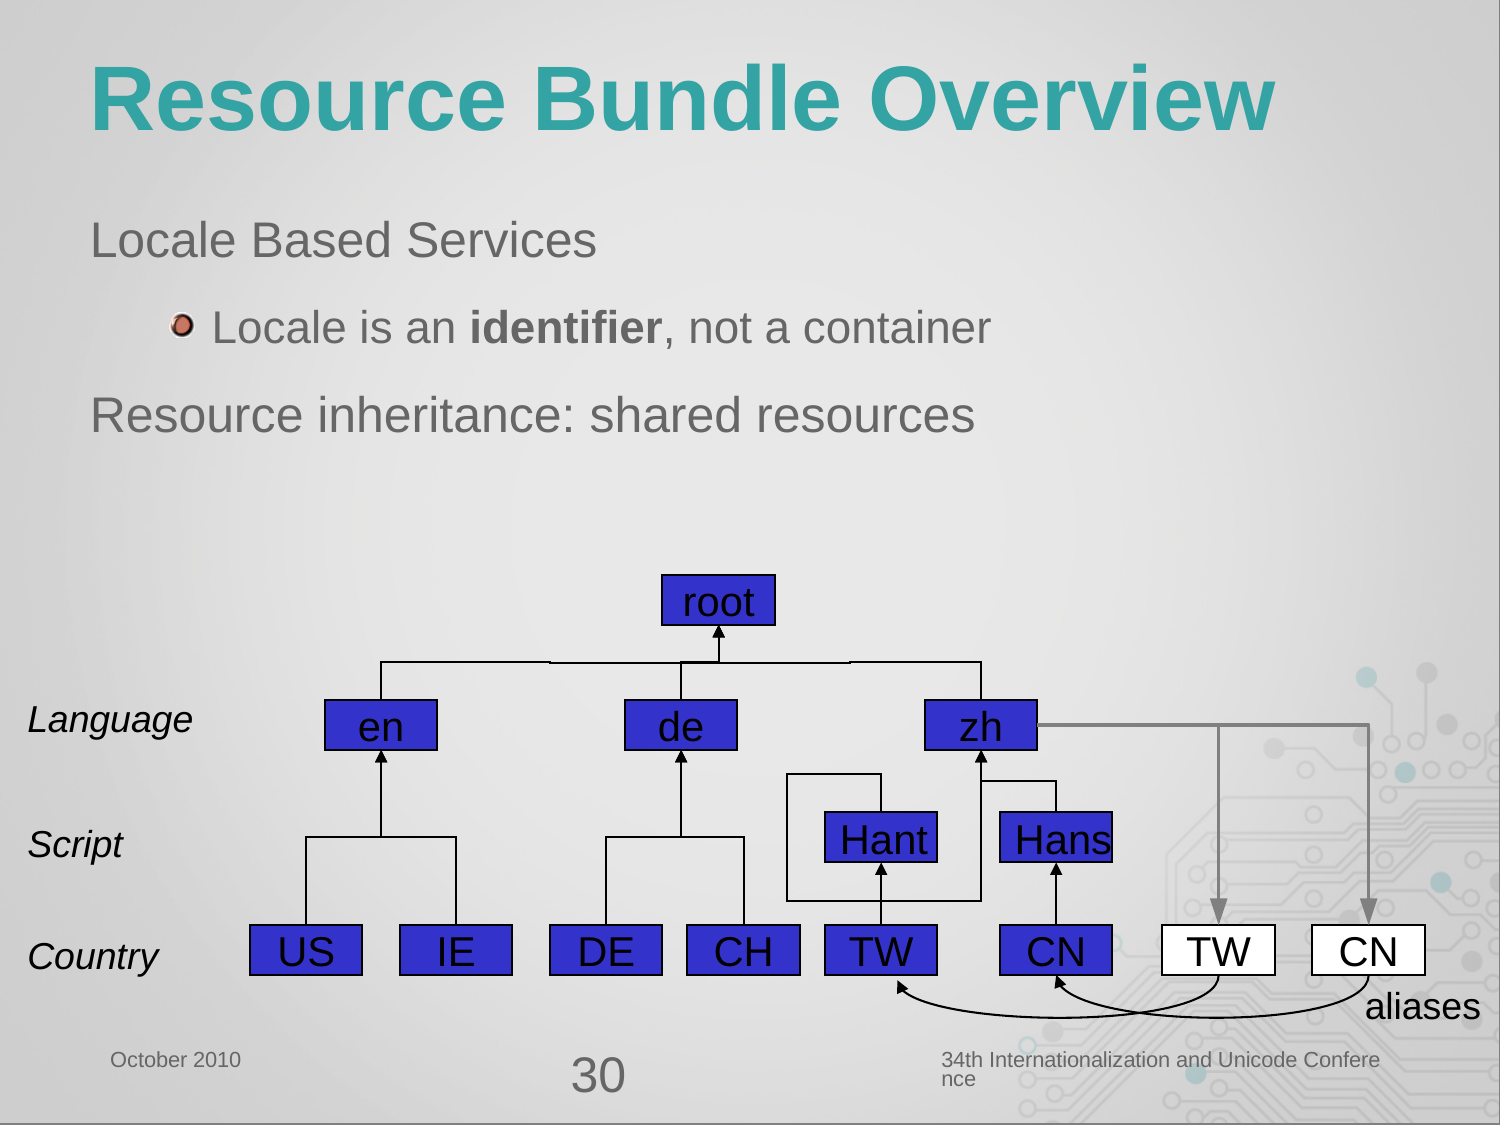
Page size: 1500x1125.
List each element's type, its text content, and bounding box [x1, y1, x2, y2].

text_box aliases [1350, 975, 1500, 1035]
picture [0, 0, 1499, 1123]
text_box Hans [999, 812, 1113, 863]
text_box DE [549, 924, 663, 975]
list Locale Based Services Locale is an identifier, not a container Resource inheritance: shared resources [75, 200, 1426, 503]
text_box CN [1312, 924, 1425, 975]
text_box en [324, 699, 438, 750]
text_box Language [12, 687, 288, 748]
text_box Country [12, 924, 250, 986]
picture [1155, 727, 1368, 1015]
text_box root [662, 575, 775, 625]
text_box IE [399, 924, 513, 975]
text_box zh [924, 699, 1038, 750]
picture [789, 776, 880, 899]
text_box US [250, 924, 363, 975]
text_box TW [824, 924, 938, 975]
picture [982, 727, 1218, 1010]
title Resource Bundle Overview [75, 31, 1426, 157]
text_box de [624, 699, 738, 750]
text_box Hant [824, 812, 938, 863]
text_box TW [1162, 924, 1275, 975]
text_box CH [687, 924, 800, 975]
text_box CN [999, 924, 1113, 975]
text_box Script [12, 812, 250, 873]
